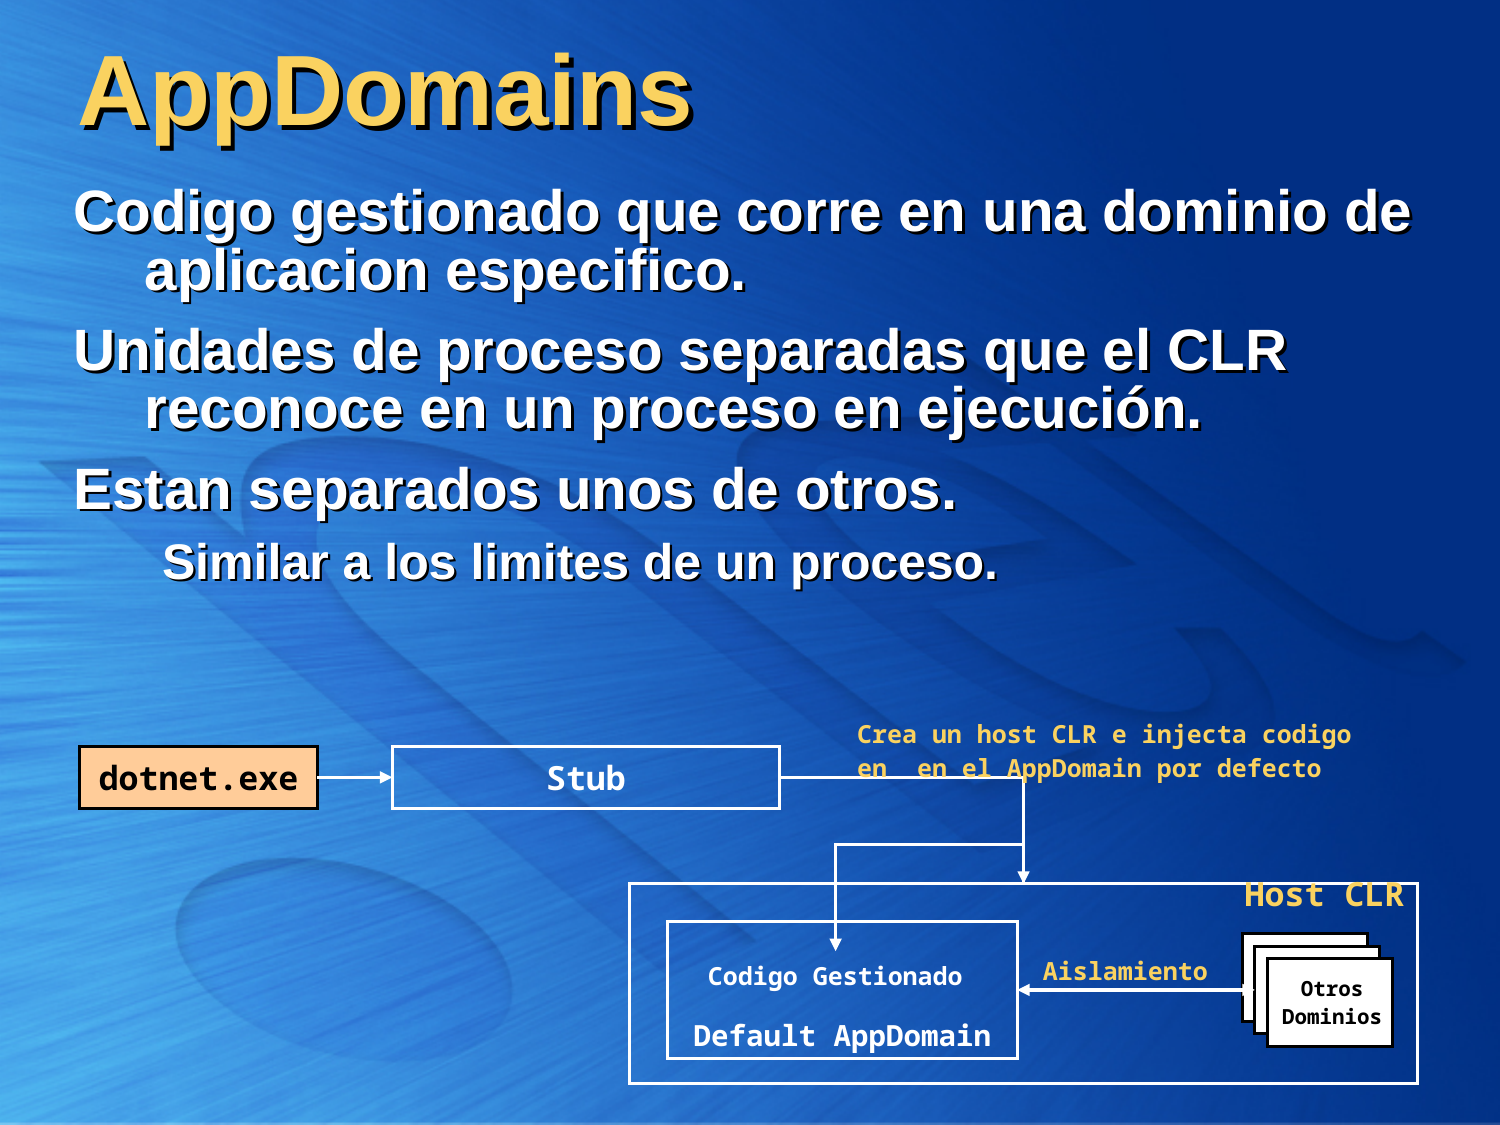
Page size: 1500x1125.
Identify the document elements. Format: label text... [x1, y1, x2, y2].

text_box dotnet.exe [79, 746, 318, 809]
list Codigo gestionado que corre en una dominio de aplicacion especifico. Unidades de proceso separadas que el CLR reconoce en un proceso en ejecución. Estan separados unos de otros. Similar a los limites de un proceso. [59, 177, 1467, 643]
text_box [1242, 933, 1380, 1034]
text_box Aislamiento [1028, 946, 1223, 996]
text_box Default AppDomain [667, 921, 1018, 1059]
title AppDomains [62, 37, 1469, 165]
text_box Crea un host CLR e injecta codigo en en el AppDomain por defecto [842, 708, 1368, 793]
picture [0, 0, 1500, 1125]
text_box Host CLR [629, 883, 1418, 1084]
text_box Otros Dominios [1267, 958, 1393, 1047]
text_box Codigo Gestionado [693, 951, 978, 1001]
text_box Stub [392, 746, 780, 809]
